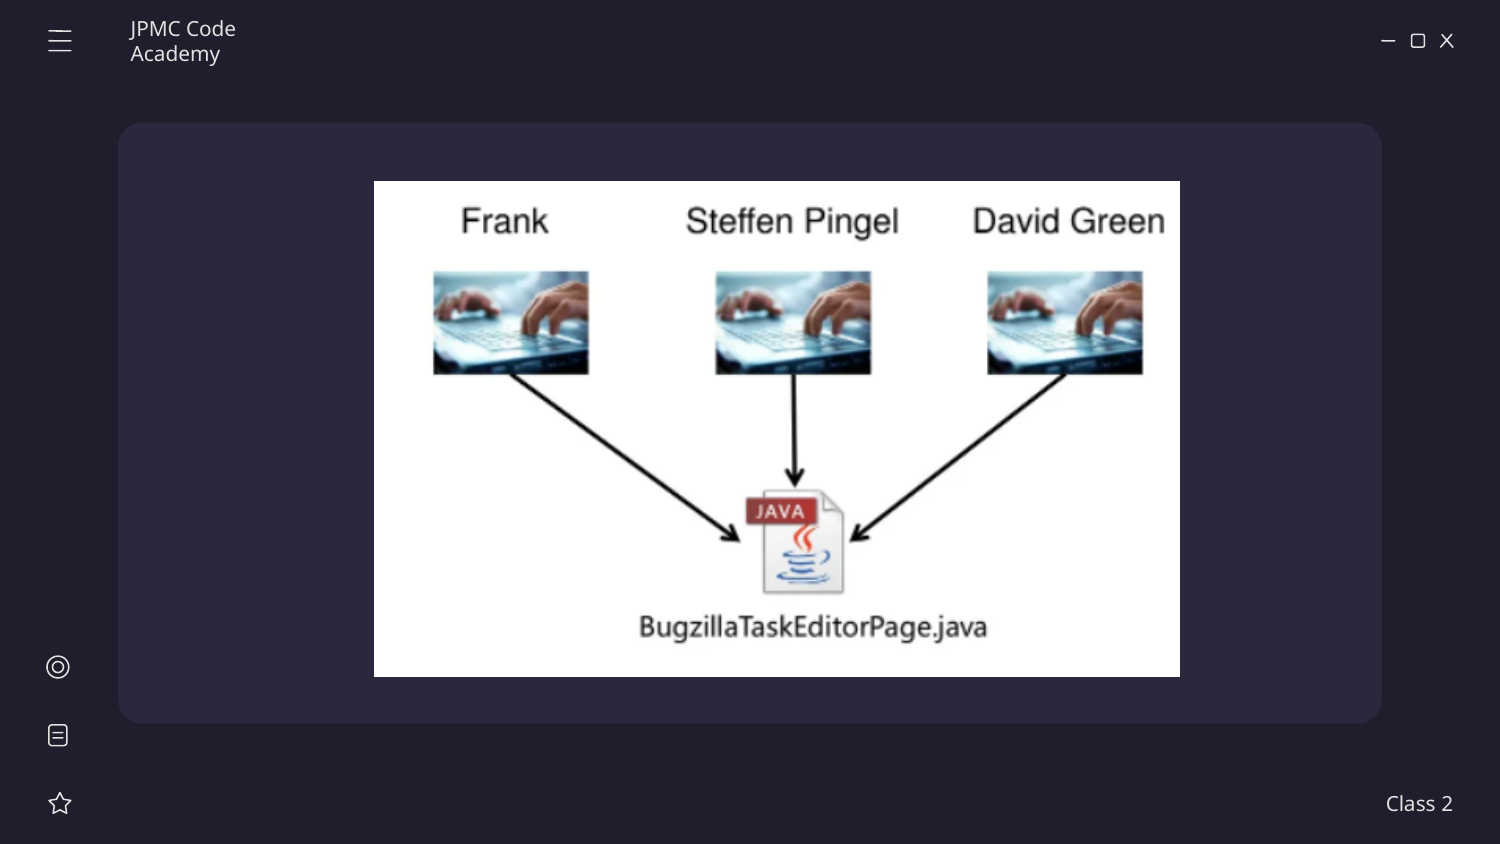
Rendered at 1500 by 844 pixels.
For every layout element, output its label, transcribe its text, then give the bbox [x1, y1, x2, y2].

subtitle JPMC Code Academy [130, 18, 306, 64]
picture [374, 181, 1180, 677]
subtitle Class 2 [1278, 780, 1453, 826]
